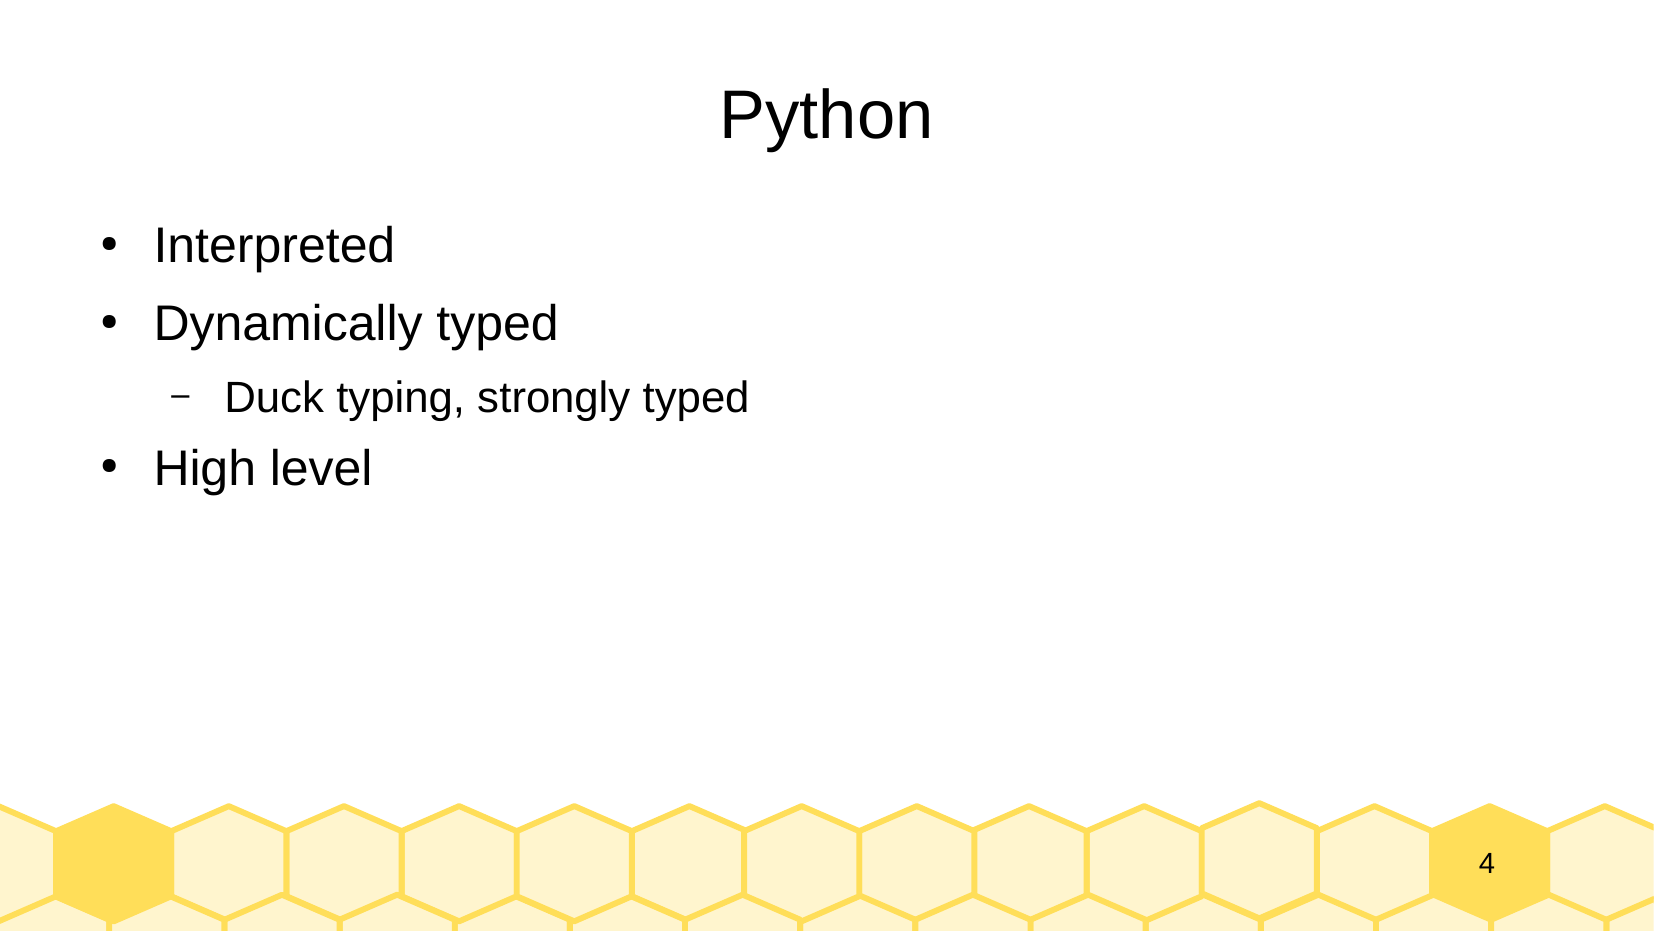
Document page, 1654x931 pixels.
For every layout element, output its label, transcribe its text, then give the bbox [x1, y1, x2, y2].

list Interpreted Dynamically typed Duck typing, strongly typed High level [82, 217, 1571, 758]
title Python [82, 37, 1571, 193]
